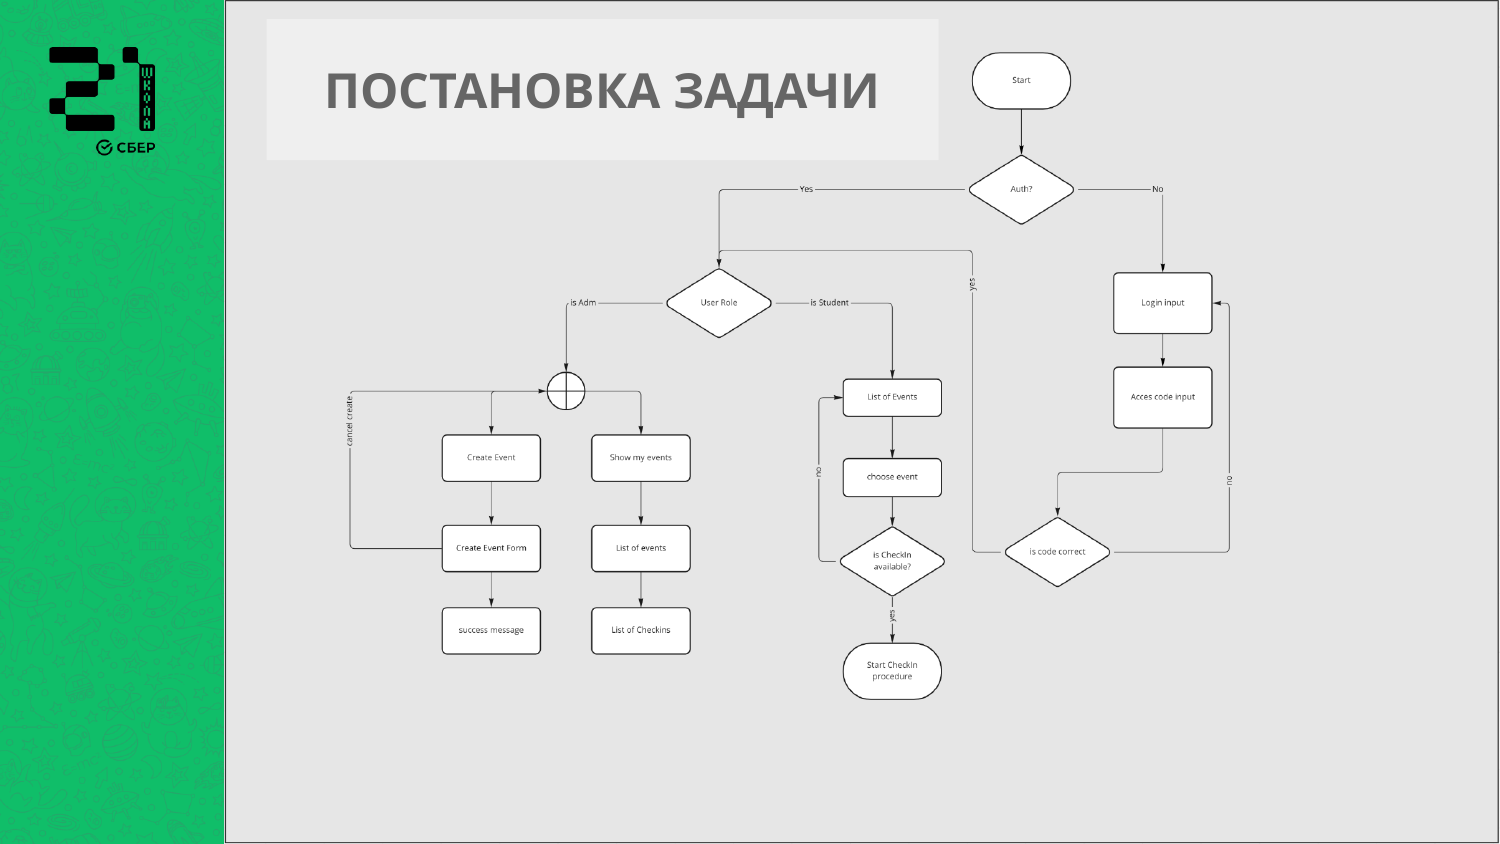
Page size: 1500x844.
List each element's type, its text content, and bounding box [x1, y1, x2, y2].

picture [0, 0, 1500, 844]
title ПОСТАНОВКА ЗАДАЧИ [266, 19, 939, 161]
